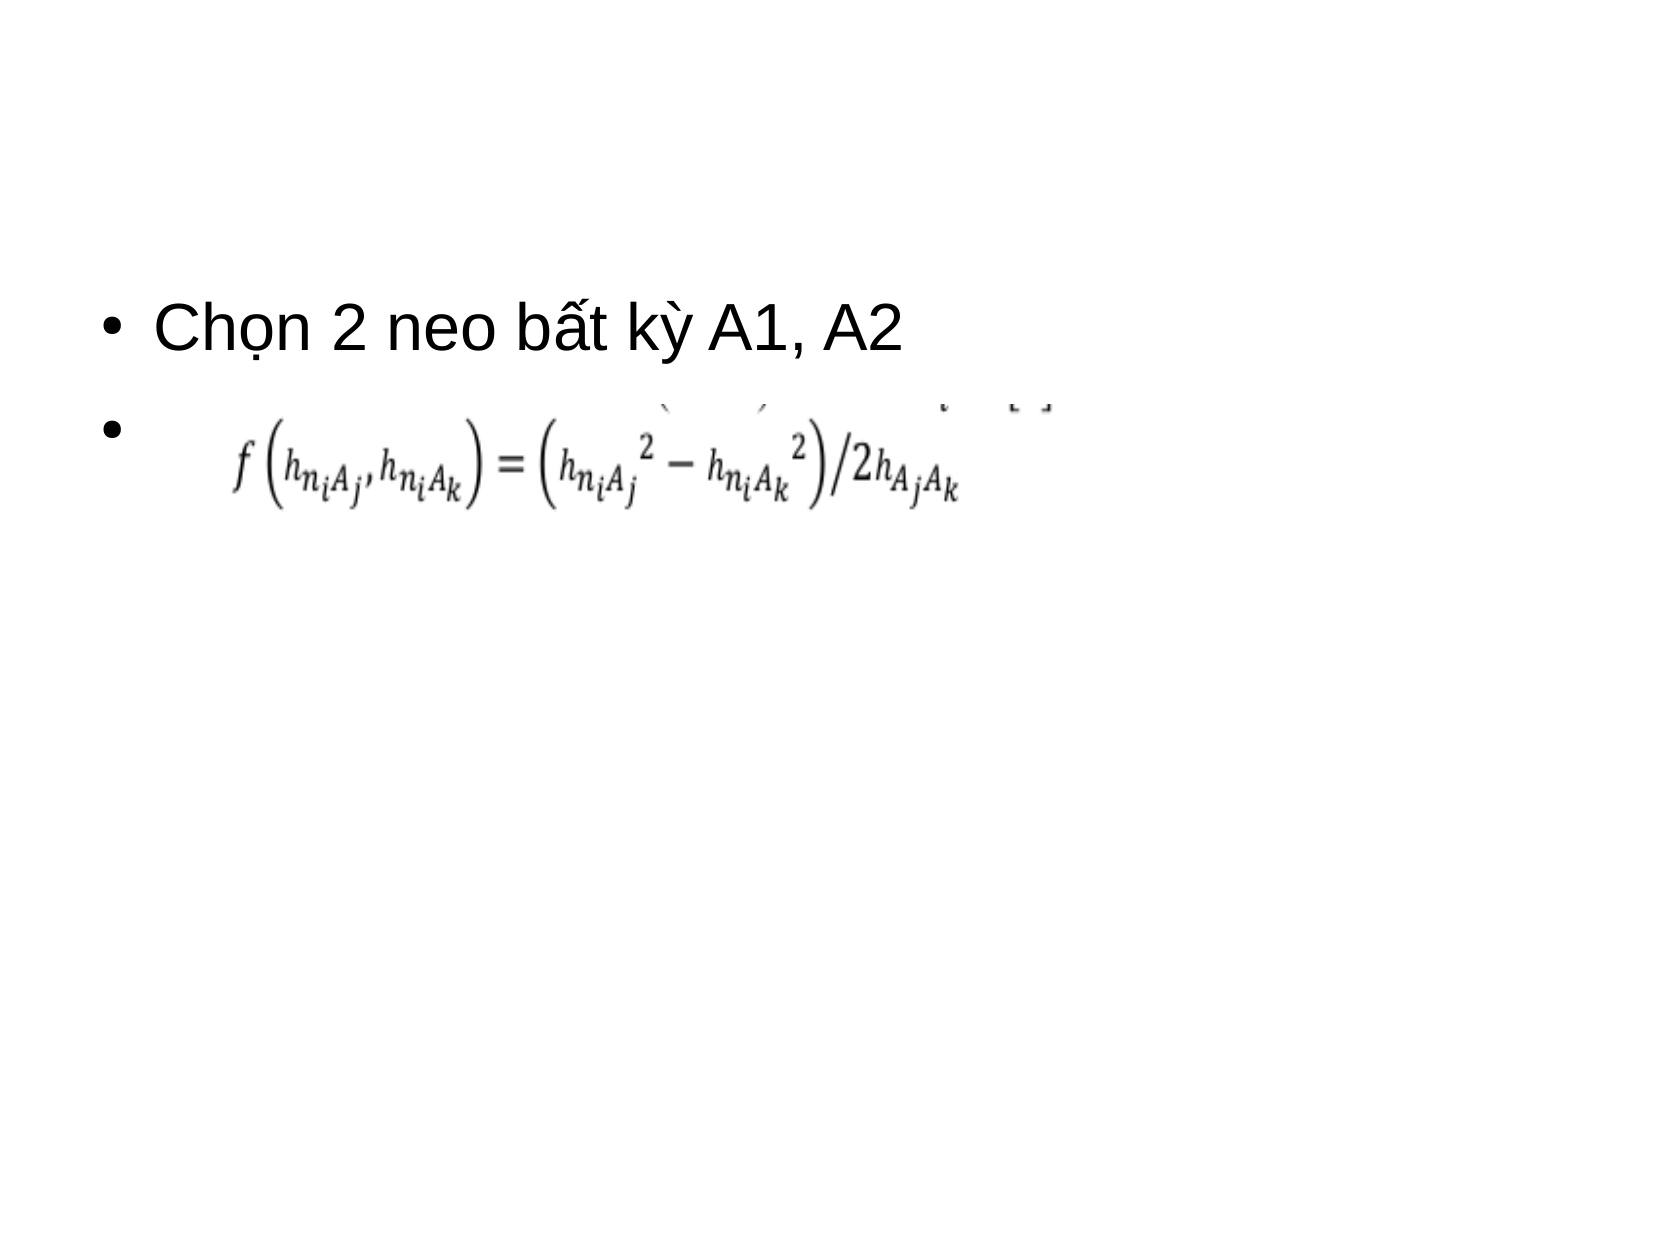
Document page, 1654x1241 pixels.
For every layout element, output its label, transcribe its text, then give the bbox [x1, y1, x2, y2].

picture [202, 404, 1066, 547]
list Chọn 2 neo bất kỳ A1, A2 [82, 290, 1538, 1010]
